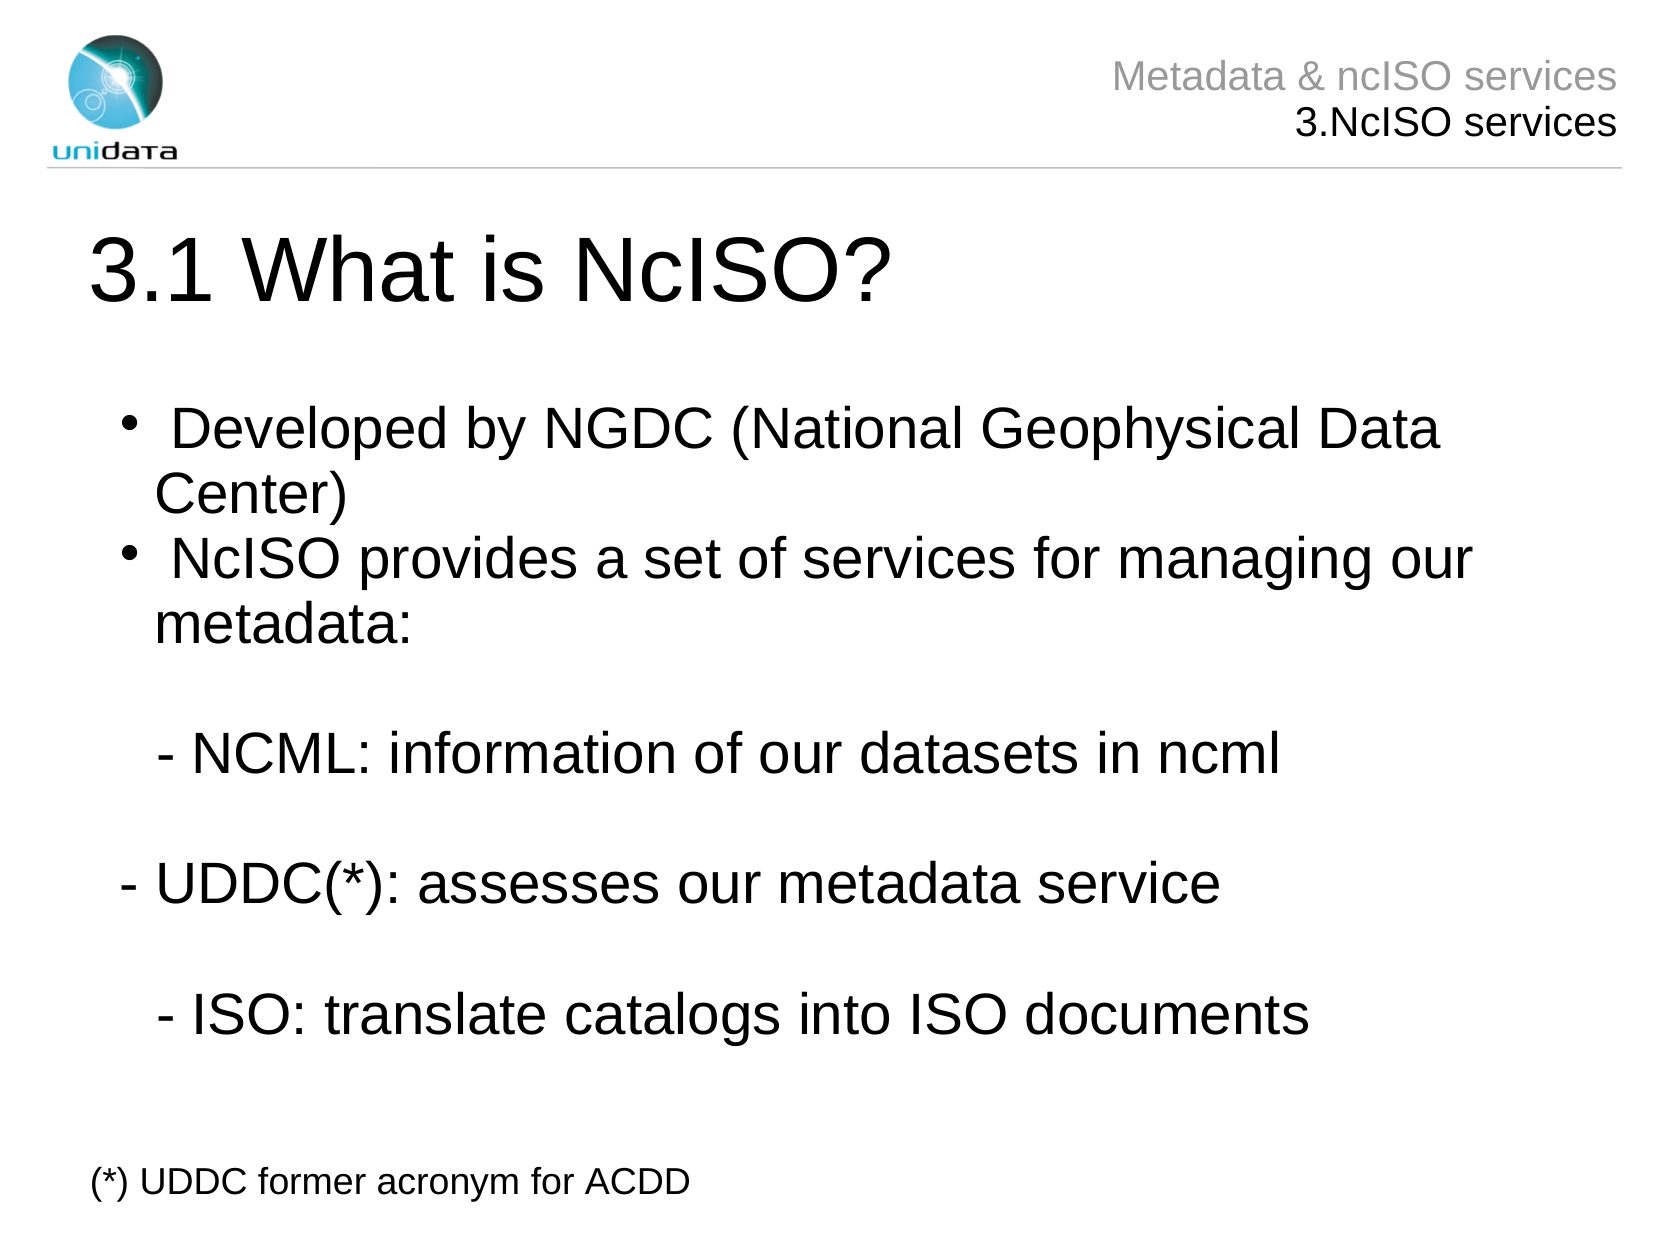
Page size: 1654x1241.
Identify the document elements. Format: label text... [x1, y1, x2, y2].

text_box Metadata & ncISO services 3.NcISO services [980, 41, 1618, 158]
text_box (*) UDDC former acronym for ACDD [75, 1153, 706, 1210]
title 3.1 What is NcISO? [88, 169, 1577, 375]
picture [41, 23, 188, 174]
text_box Developed by NGDC (National Geophysical Data Center) NcISO provides a set of services for managing our metadata: - NCML: information of our datasets in ncml - UDDC(*): assesses our metadata service - ISO: translate catalogs into ISO documents [104, 384, 1531, 1051]
